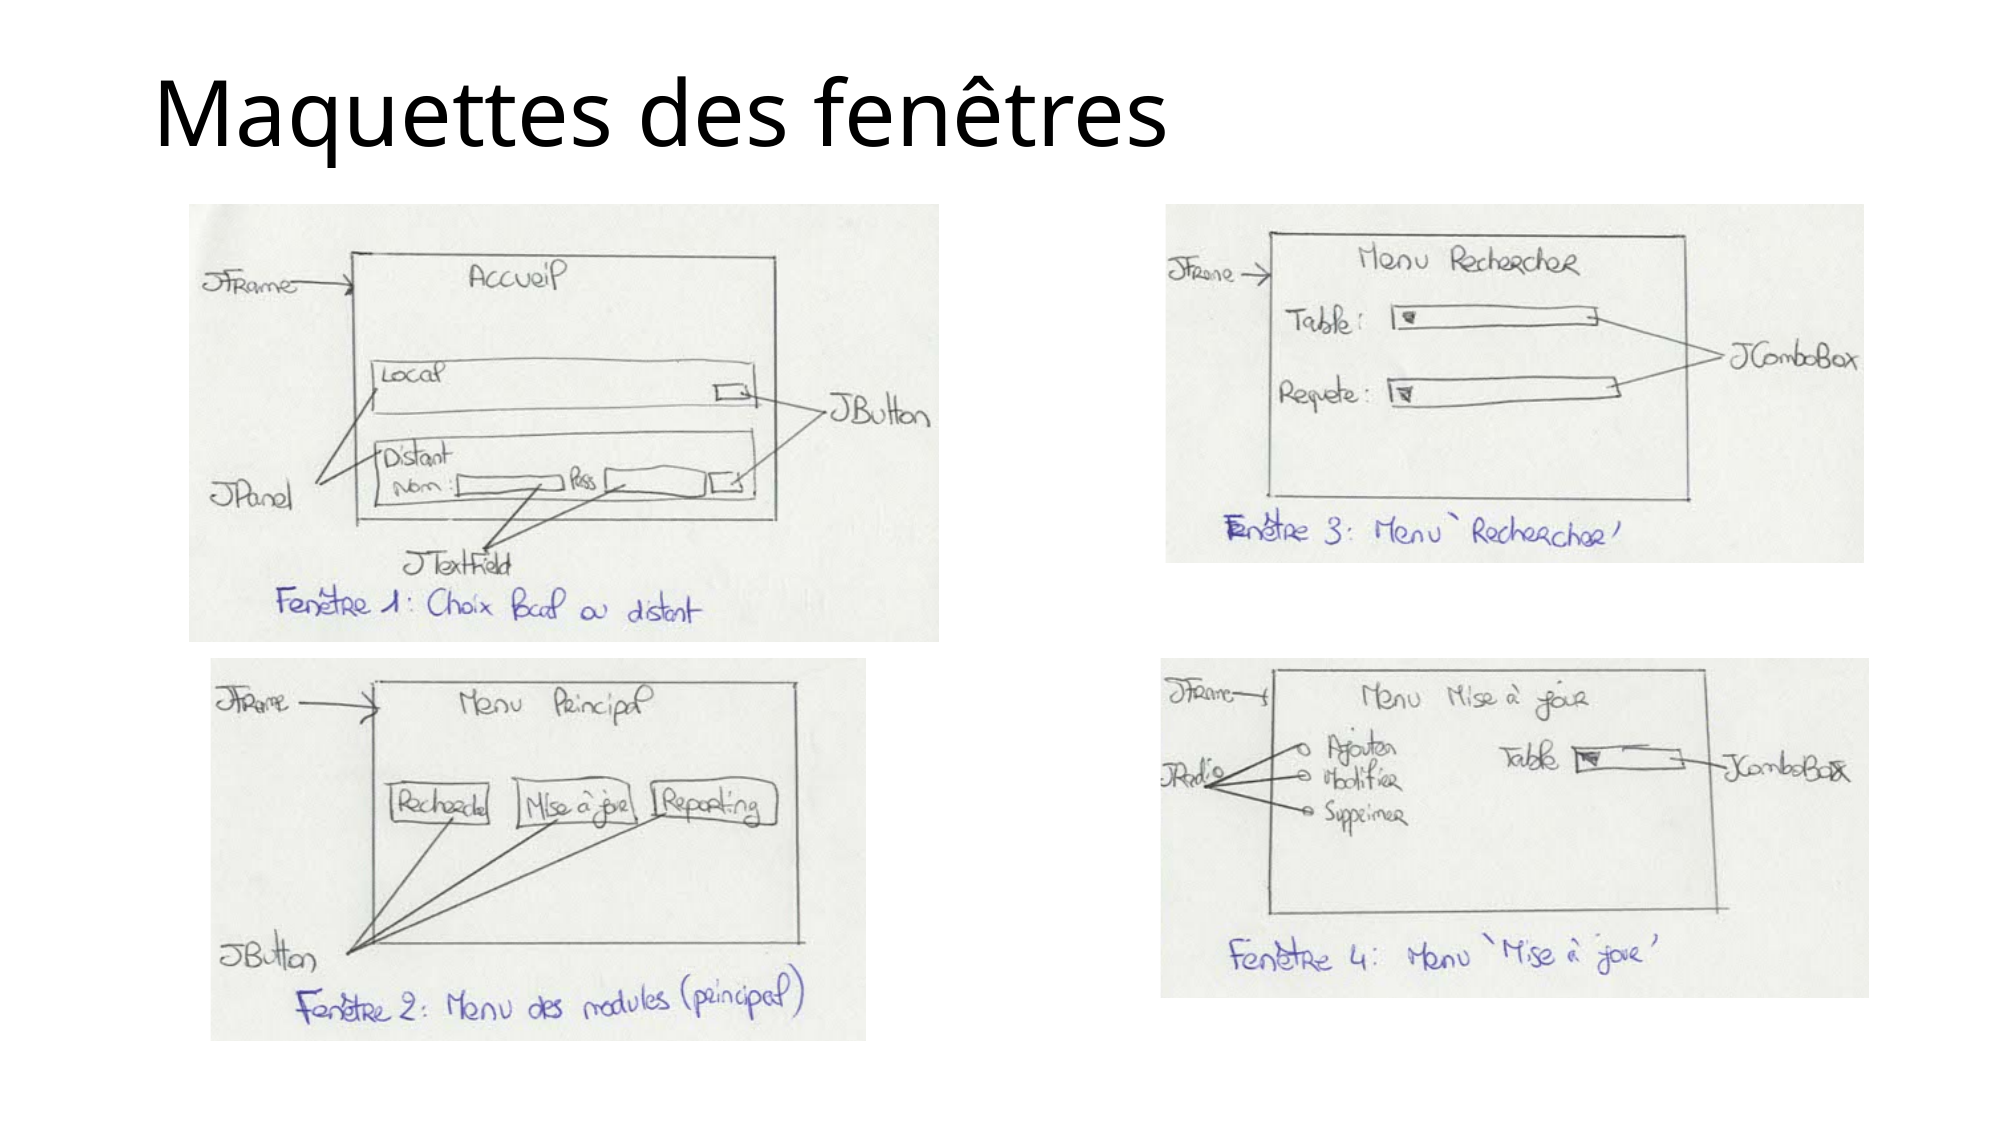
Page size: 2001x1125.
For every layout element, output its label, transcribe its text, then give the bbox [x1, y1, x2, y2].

picture [1160, 658, 1869, 998]
picture [210, 658, 866, 1041]
picture [189, 278, 939, 642]
text_box Maquettes des fenêtres [137, 59, 1863, 278]
picture [1165, 204, 1864, 563]
